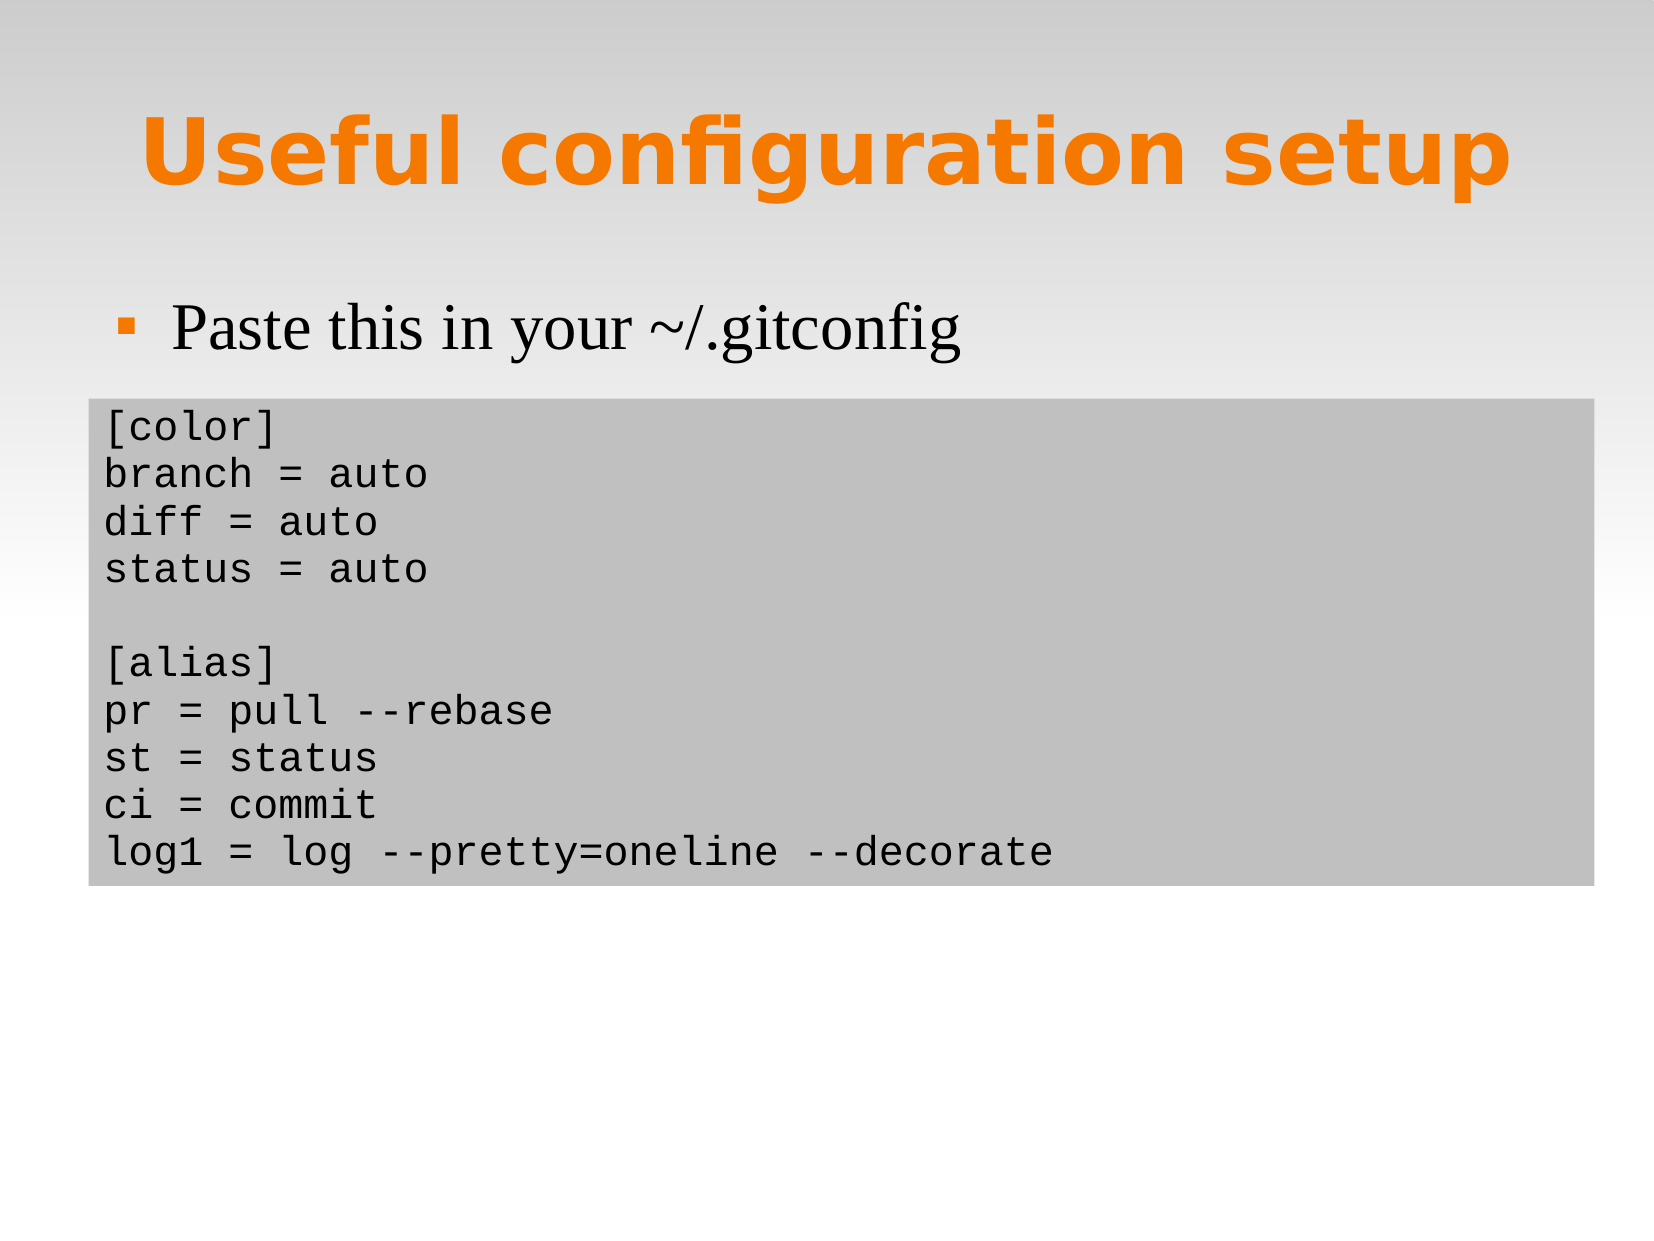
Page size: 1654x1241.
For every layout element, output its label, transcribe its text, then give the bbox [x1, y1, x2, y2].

title Useful configuration setup [82, 56, 1571, 250]
text_box [color] branch = auto diff = auto status = auto [alias] pr = pull --rebase st = status ci = commit log1 = log --pretty=oneline --decorate [88, 398, 1595, 886]
list Paste this in your ~/.gitconfig [82, 290, 1571, 384]
